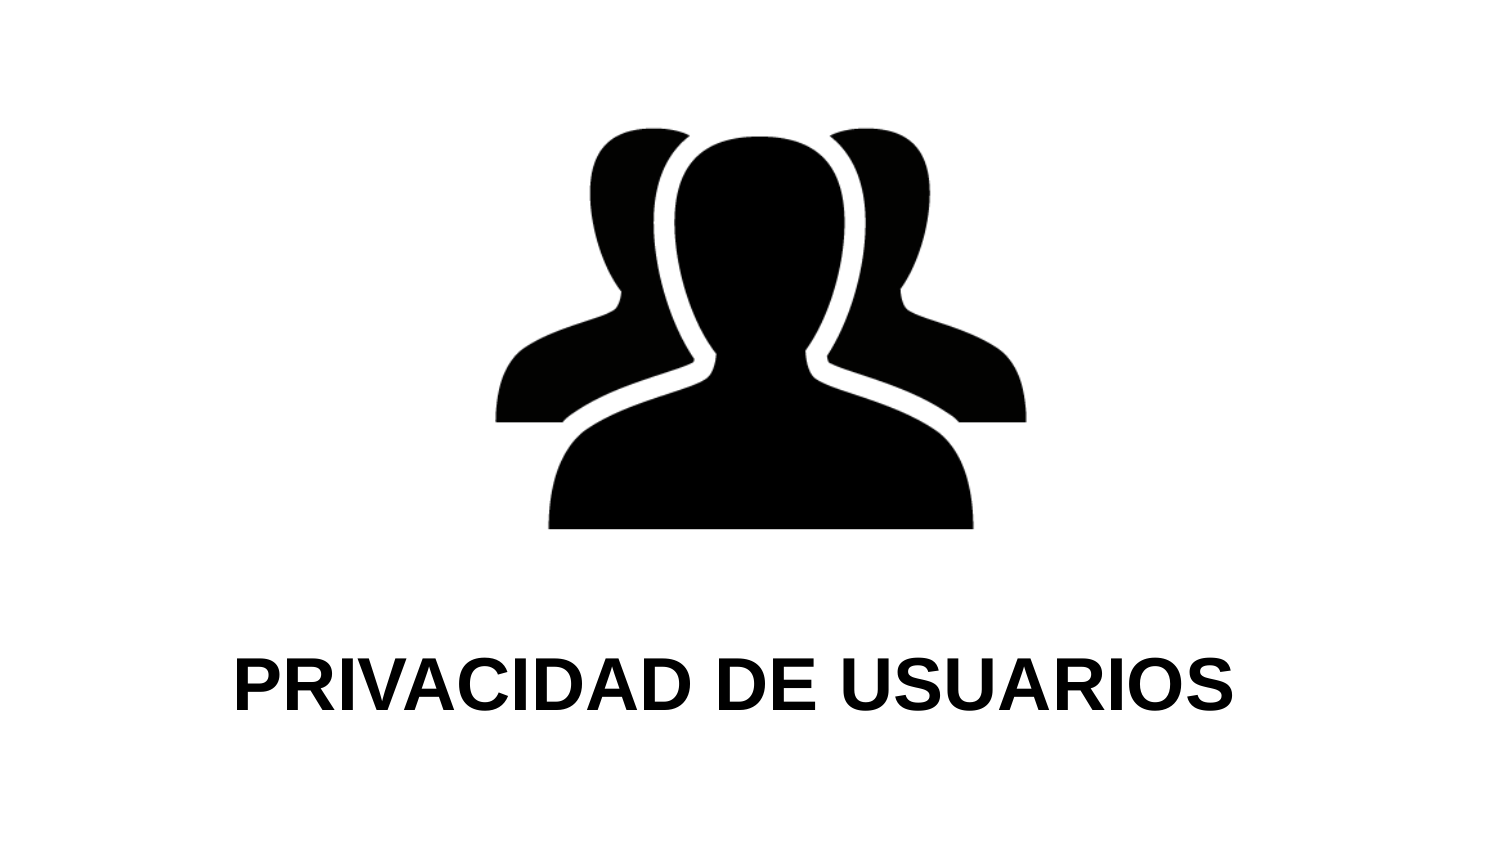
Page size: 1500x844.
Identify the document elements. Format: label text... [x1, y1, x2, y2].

title PRIVACIDAD DE USUARIOS [59, 599, 1410, 741]
picture [431, 0, 1090, 658]
